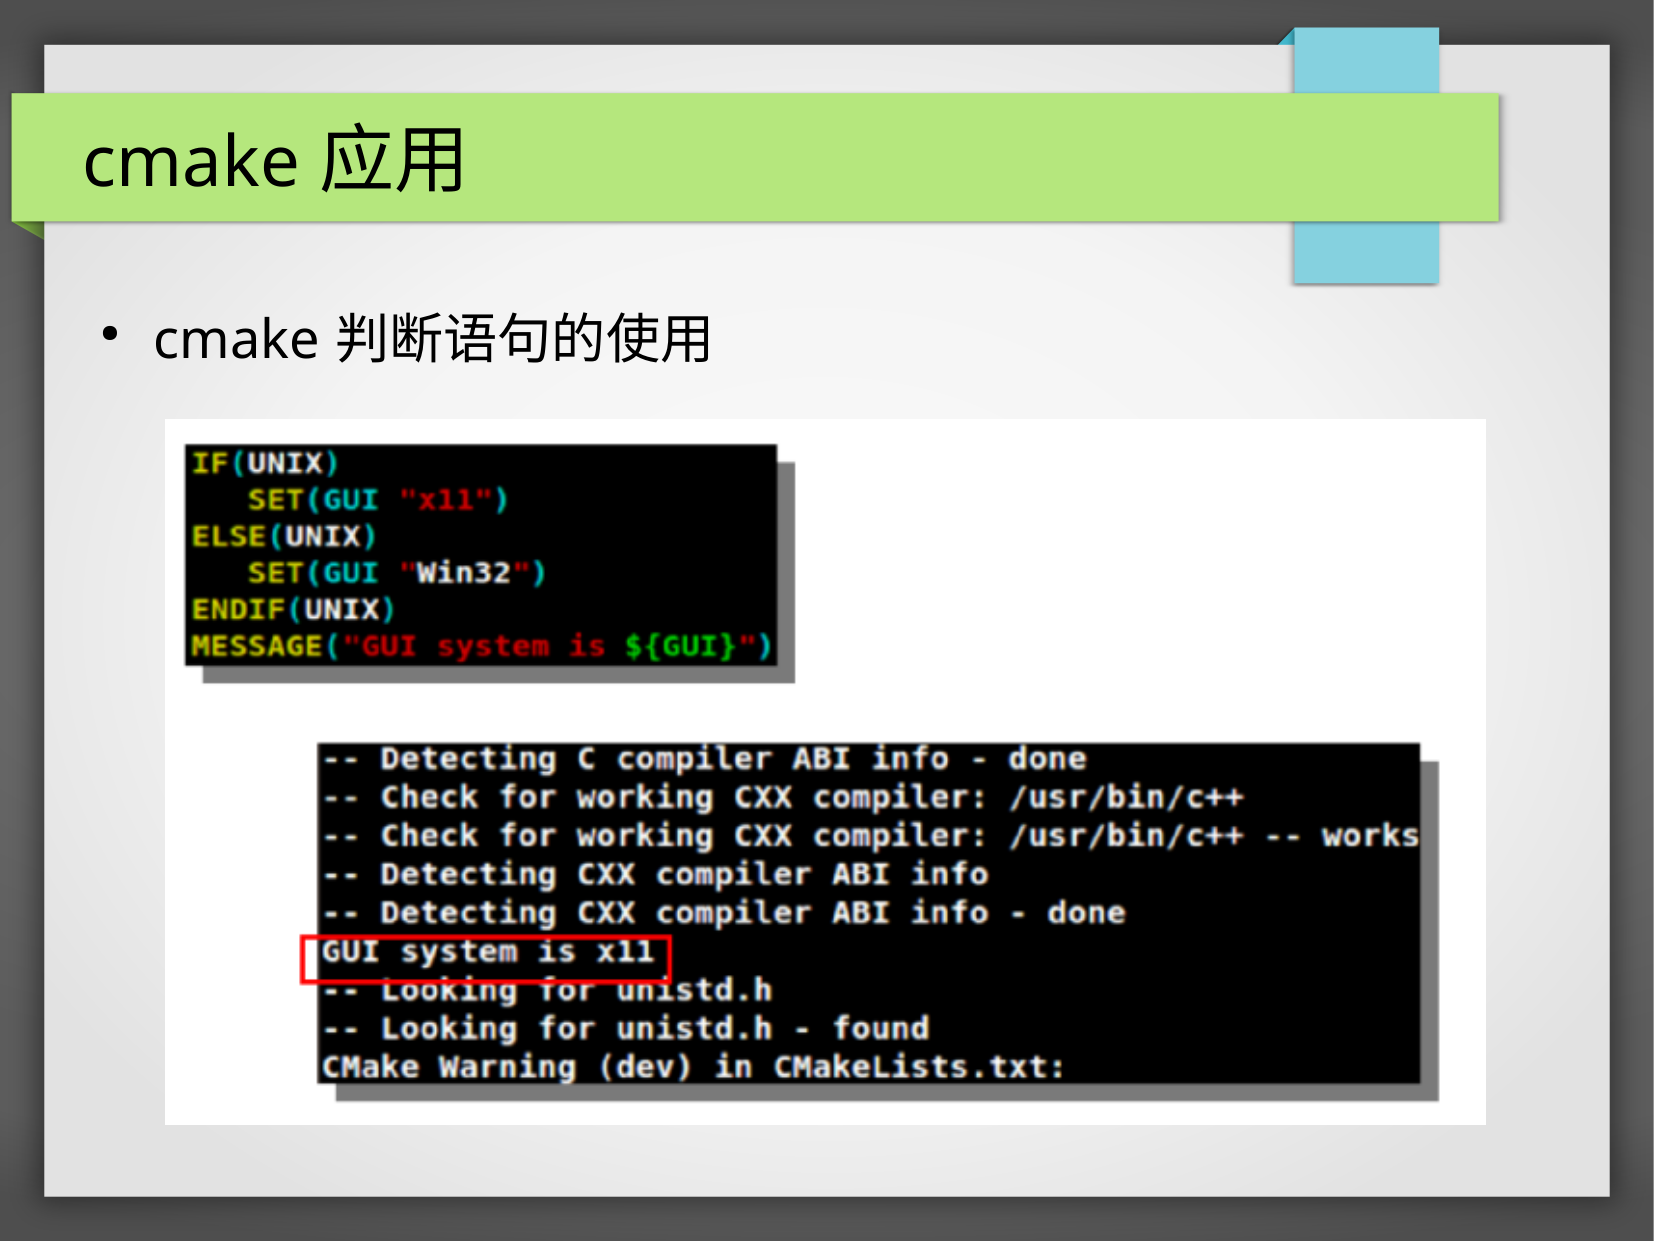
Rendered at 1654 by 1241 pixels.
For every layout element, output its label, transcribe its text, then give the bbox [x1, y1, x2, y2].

picture [0, 0, 1654, 1241]
title cmake应用 [82, 94, 1264, 213]
list cmake判断语句的使用 [82, 295, 1571, 1015]
